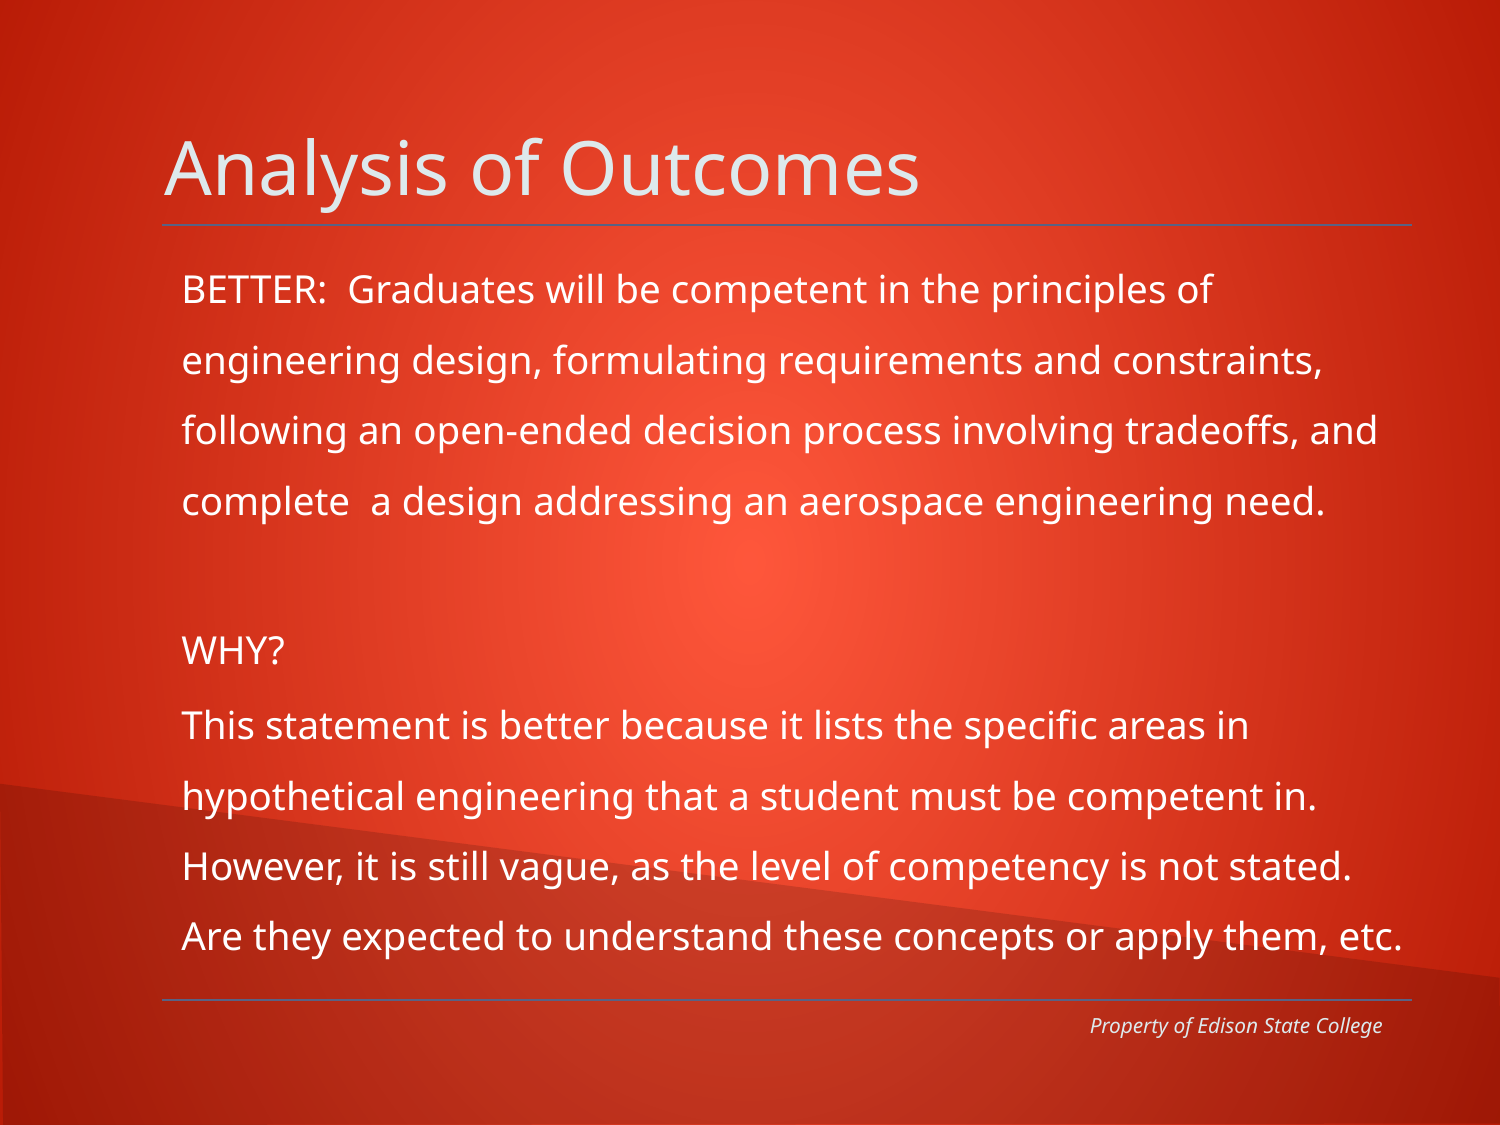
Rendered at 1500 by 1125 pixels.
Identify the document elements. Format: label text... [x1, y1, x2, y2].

title Analysis of Outcomes [150, 45, 1425, 233]
list BETTER: Graduates will be competent in the principles of engineering design, formulating requirements and constraints, following an open-ended decision process involving tradeoffs, and complete a design addressing an aerospace engineering need. WHY? This statement is better because it lists the specific areas in hypothetical engineering that a student must be competent in. However, it is still vague, as the level of competency is not stated. Are they expected to understand these concepts or apply them, etc. [150, 237, 1425, 988]
footer Property of Edison State College [1074, 987, 1463, 1063]
